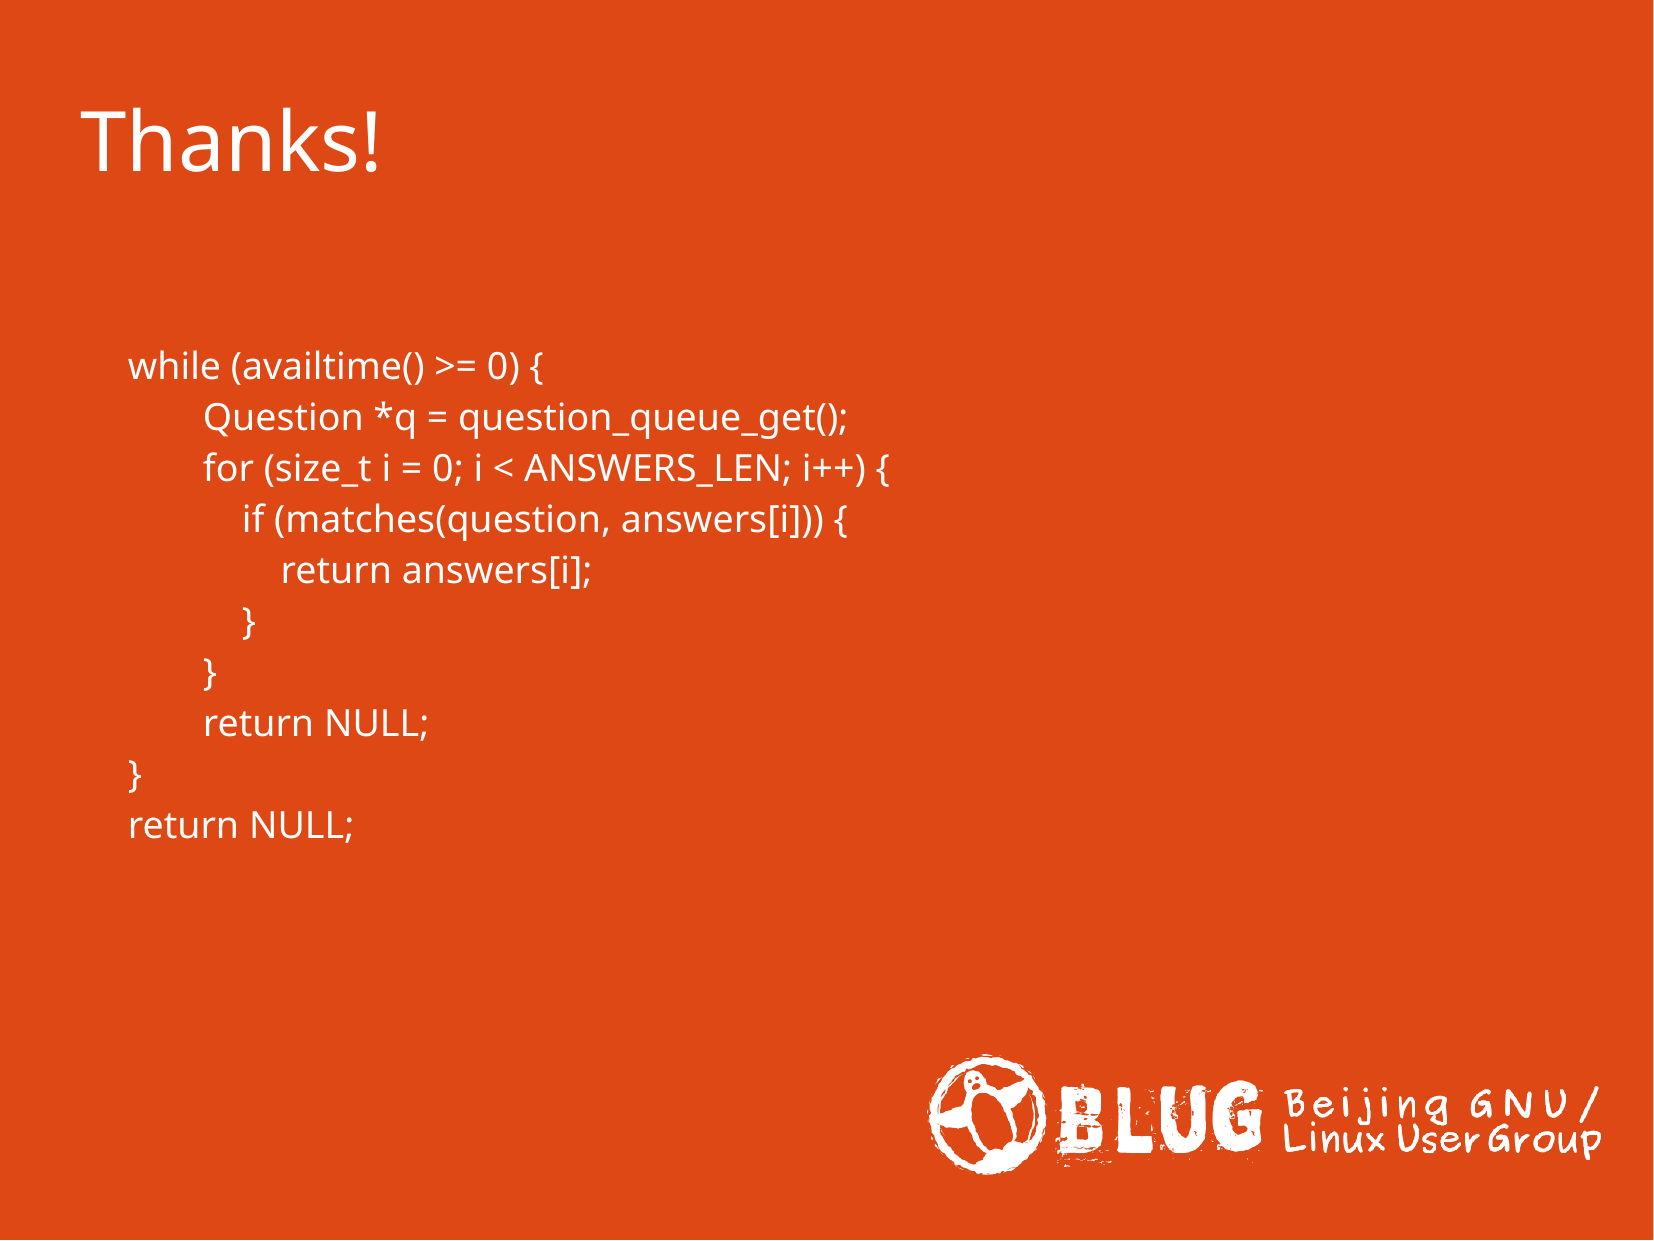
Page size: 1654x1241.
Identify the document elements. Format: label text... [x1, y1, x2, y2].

picture [927, 1054, 1601, 1175]
title Thanks! [80, 71, 1569, 208]
text_box while (availtime() >= 0) { Question *q = question_queue_get(); for (size_t i = 0; i < ANSWERS_LEN; i++) { if (matches(question, answers[i])) { return answers[i]; } } return NULL; } return NULL; [113, 331, 1554, 977]
